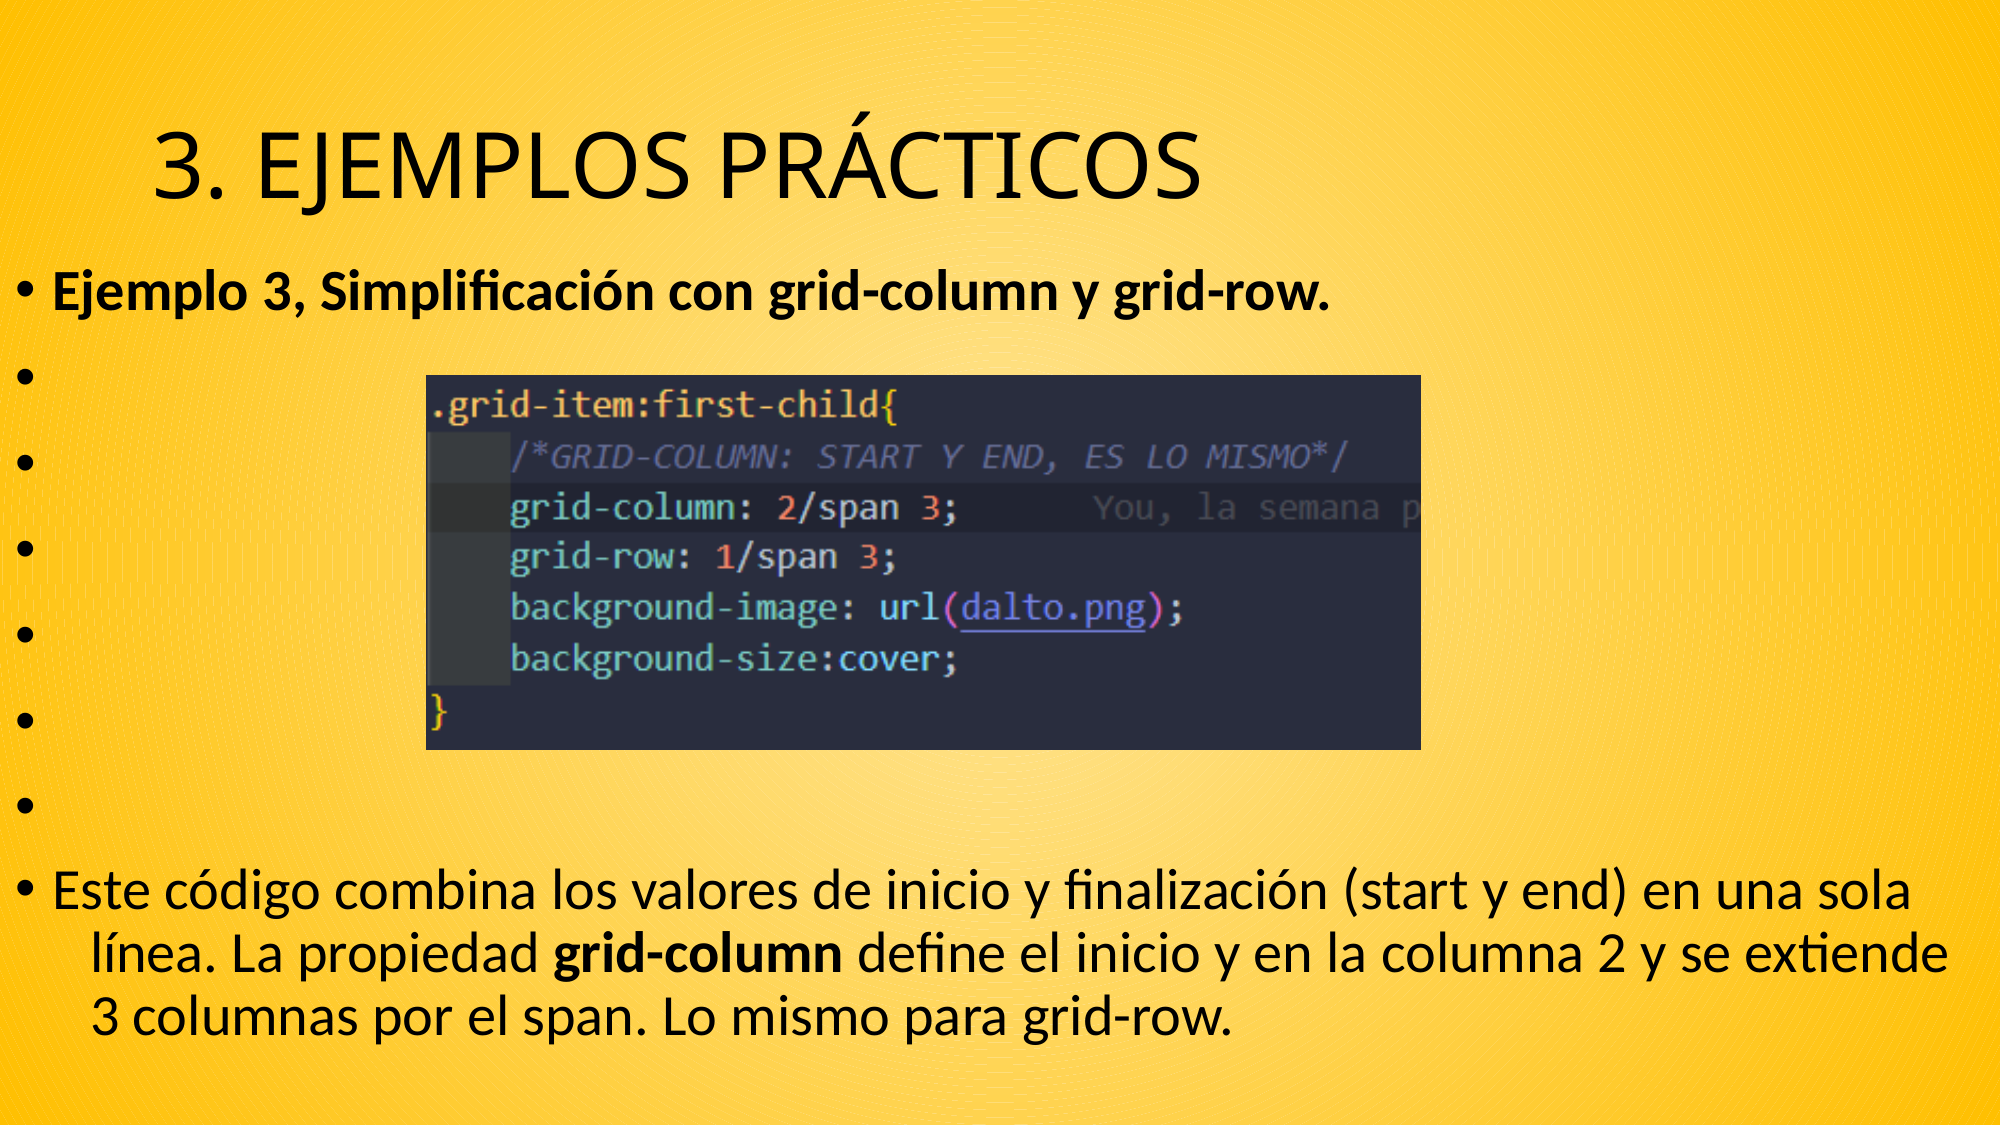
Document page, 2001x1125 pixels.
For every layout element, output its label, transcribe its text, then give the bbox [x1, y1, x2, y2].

list Ejemplo 3, Simplificación con grid-column y grid-row. Este código combina los valores de inicio y finalización (start y end) en una sola línea. La propiedad grid-column define el inicio y en la columna 2 y se extiende 3 columnas por el span. Lo mismo para grid-row. [0, 252, 2000, 1125]
picture [426, 375, 1421, 750]
title 3. EJEMPLOS PRÁCTICOS [137, 59, 1863, 252]
